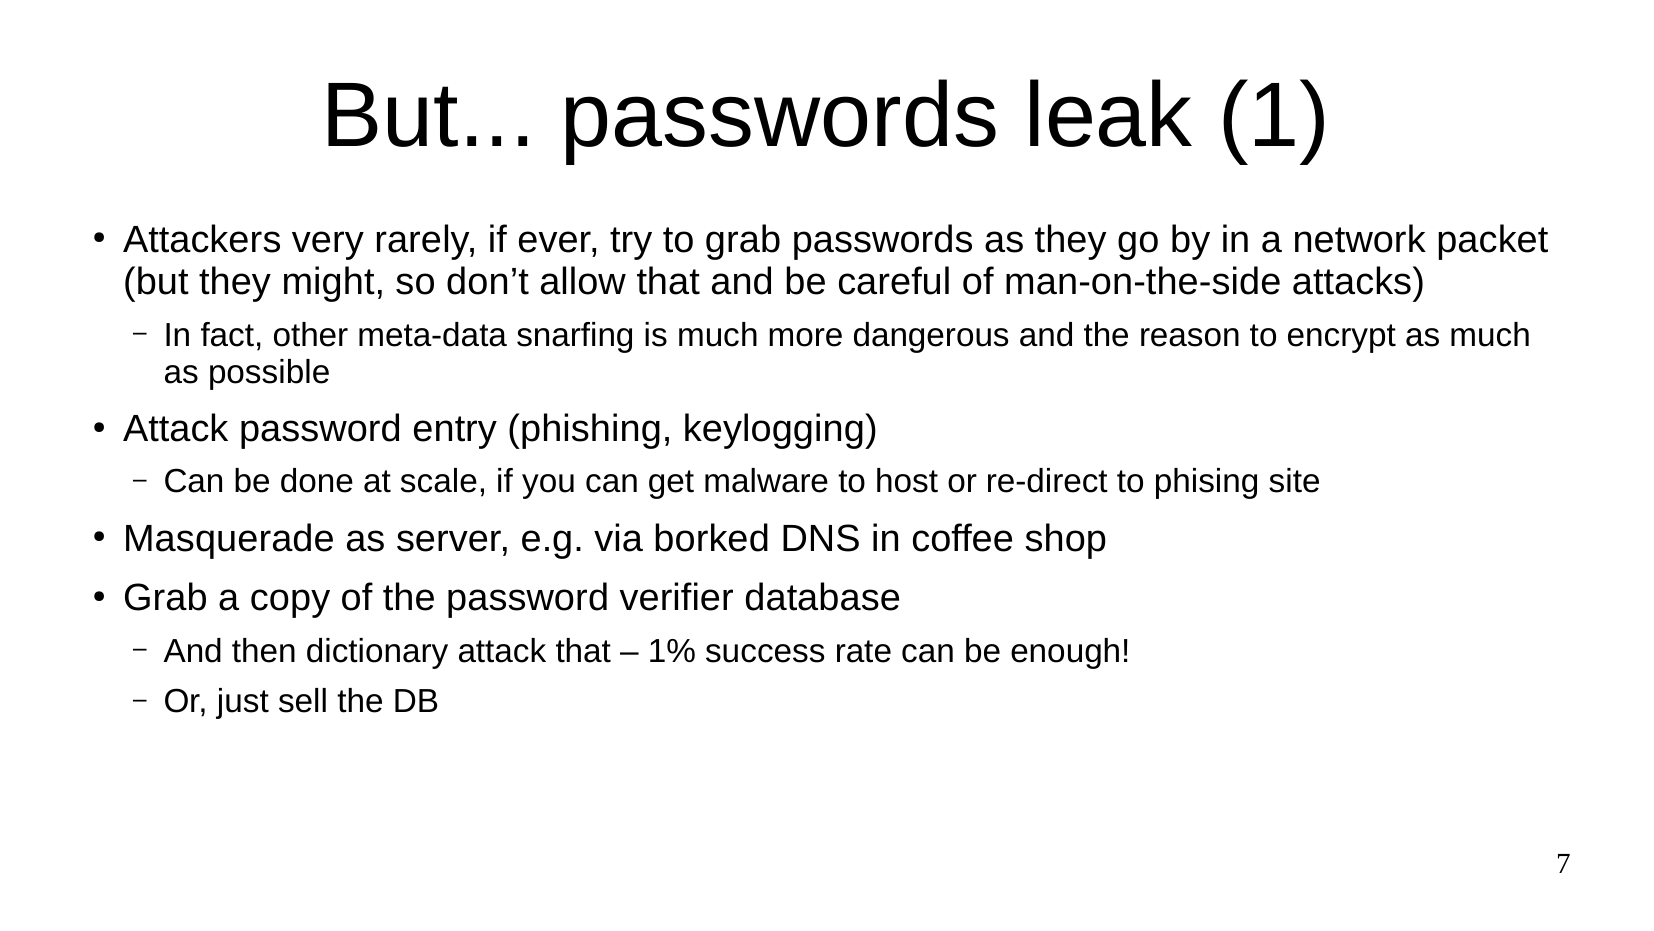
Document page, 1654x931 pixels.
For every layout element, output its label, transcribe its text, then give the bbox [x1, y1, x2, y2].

title But... passwords leak (1) [82, 37, 1571, 193]
list Attackers very rarely, if ever, try to grab passwords as they go by in a network packet (but they might, so don’t allow that and be careful of man-on-the-side attacks) In fact, other meta-data snarfing is much more dangerous and the reason to encrypt as much as possible Attack password entry (phishing, keylogging) Can be done at scale, if you can get malware to host or re-direct to phising site Masquerade as server, e.g. via borked DNS in coffee shop Grab a copy of the password verifier database And then dictionary attack that – 1% success rate can be enough! Or, just sell the DB [82, 217, 1571, 758]
